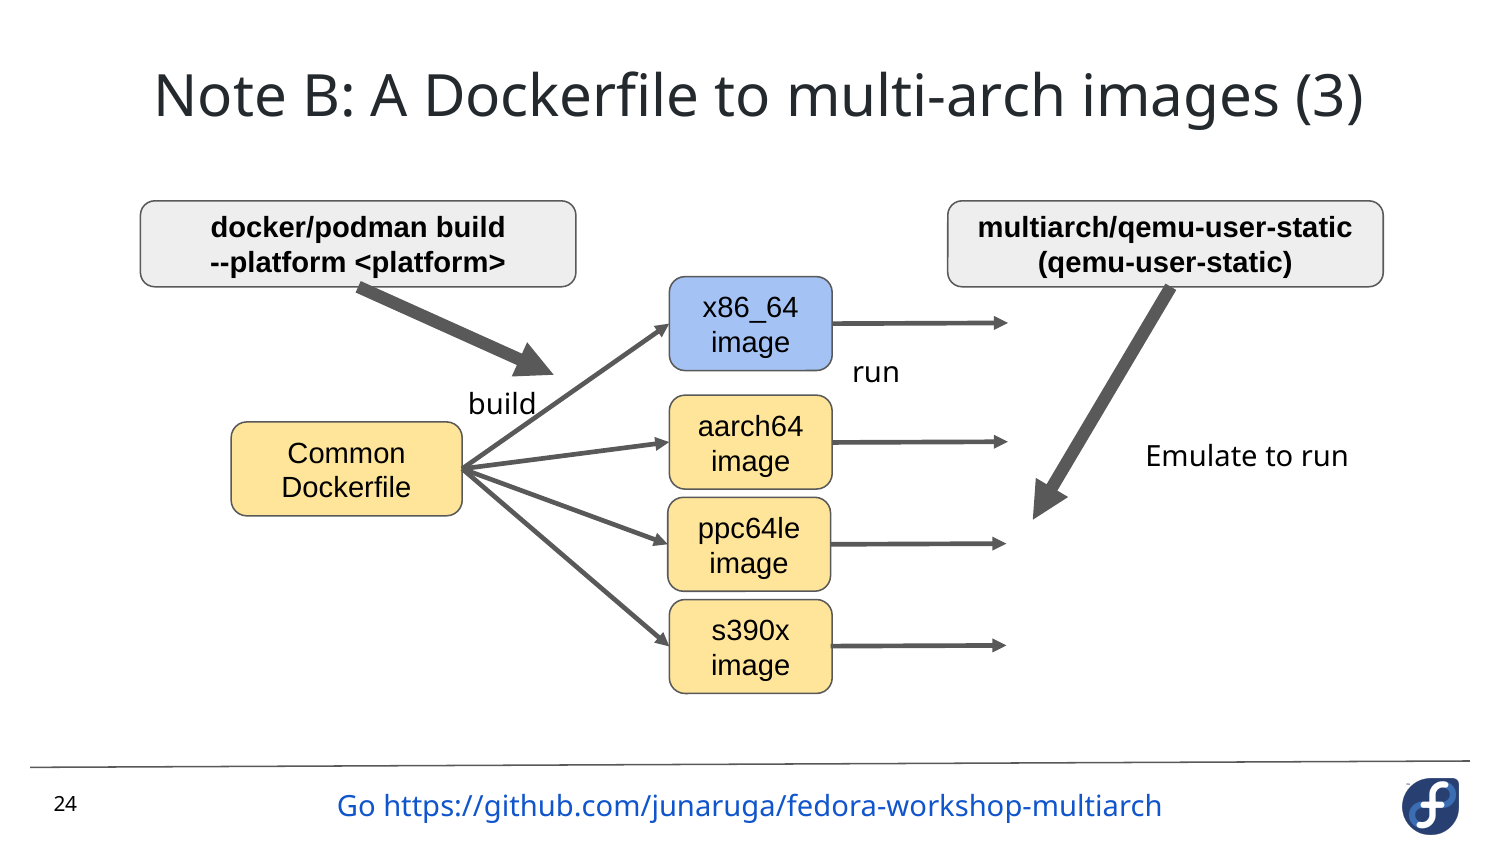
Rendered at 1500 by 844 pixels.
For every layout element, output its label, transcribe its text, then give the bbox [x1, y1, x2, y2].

text_box s390x image [669, 599, 833, 694]
slide_number <number> [38, 772, 104, 837]
text_box run [836, 338, 1000, 381]
text_box ppc64le image [667, 497, 831, 592]
text_box run [887, 368, 895, 381]
text_box Common Dockerfile [231, 421, 463, 516]
text_box build [472, 400, 481, 412]
title Note B: A Dockerfile to multi-arch images (3) [30, 43, 1488, 138]
picture [1402, 778, 1459, 835]
text_box build [453, 370, 616, 413]
text_box Emulate to run [1130, 422, 1430, 487]
text_box multiarch/qemu-user-static (qemu-user-static) [947, 200, 1384, 287]
slide_number Go https://github.com/junaruga/fedora-workshop-multiarch [191, 772, 1309, 837]
text_box aarch64 image [669, 395, 833, 490]
text_box docker/podman build --platform <platform> [140, 200, 576, 287]
text_box build [522, 400, 531, 412]
text_box x86_64 image [669, 276, 833, 371]
